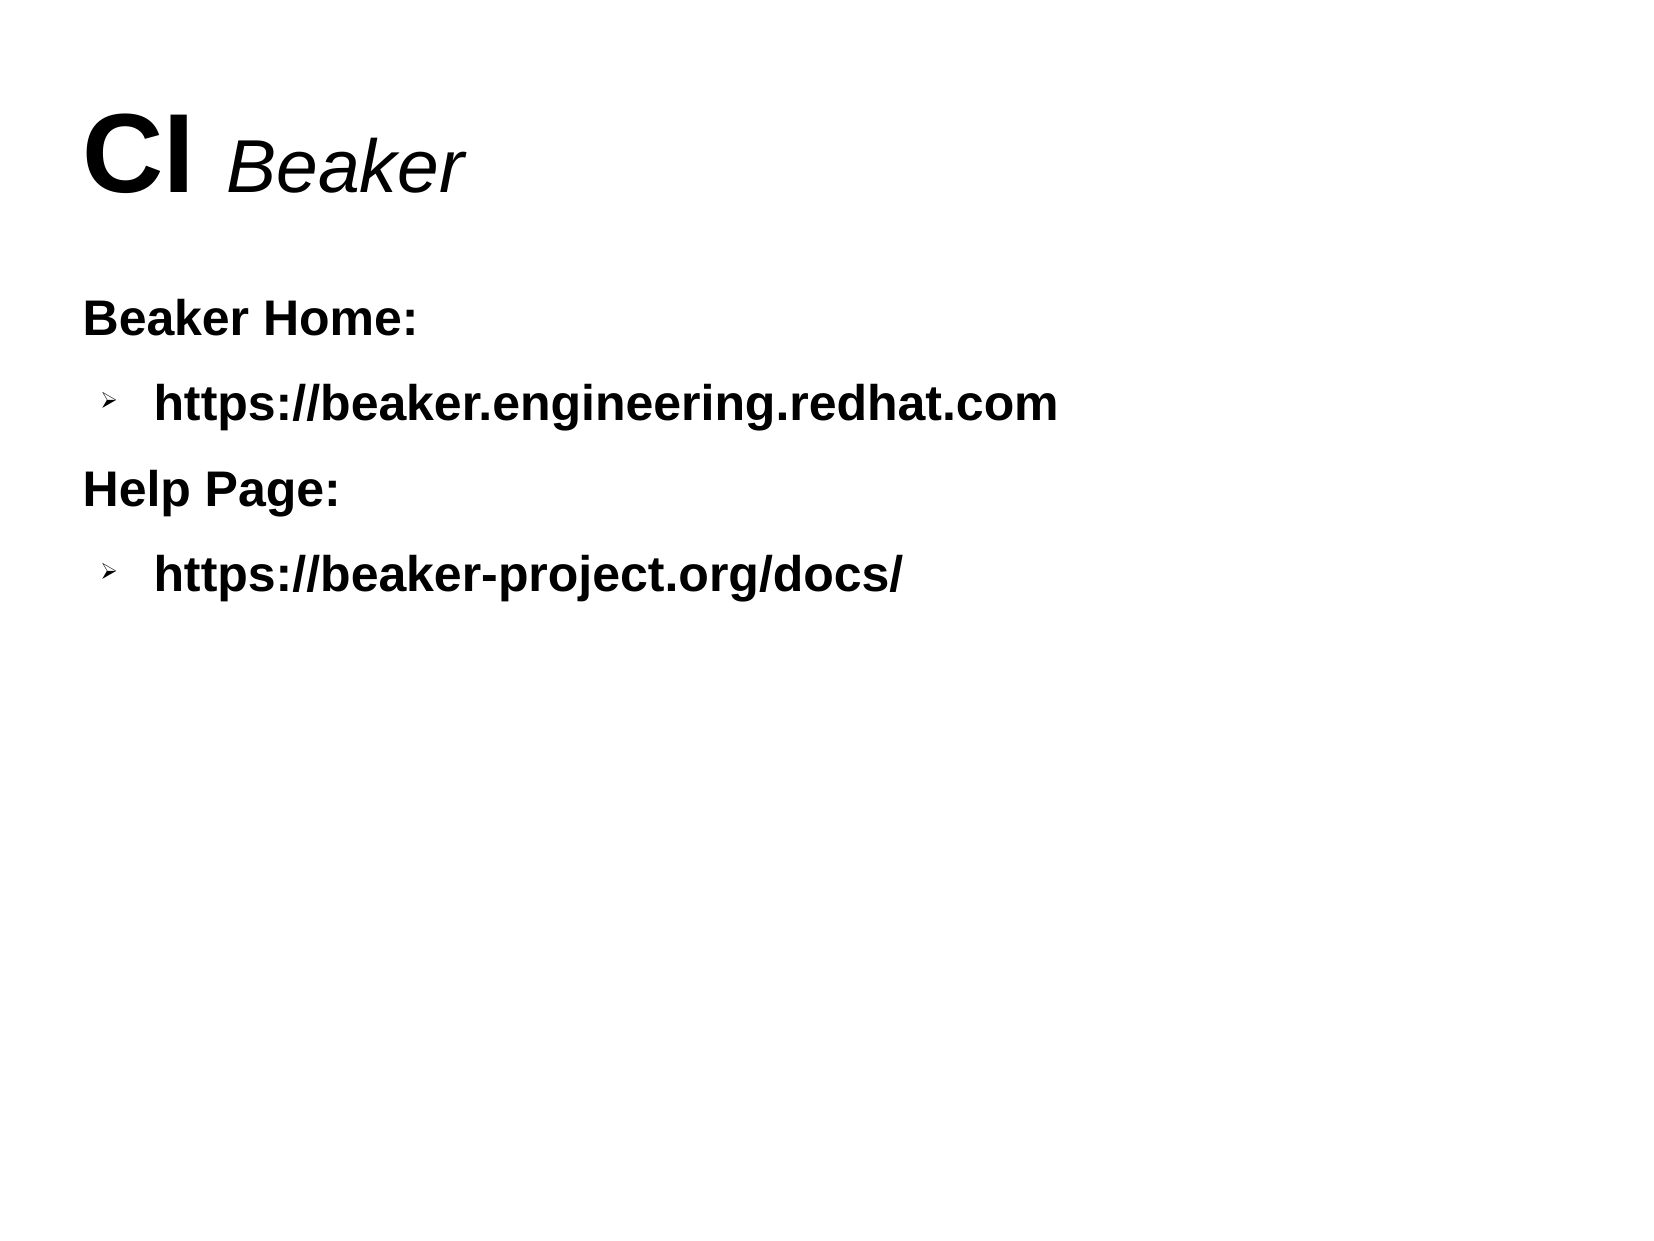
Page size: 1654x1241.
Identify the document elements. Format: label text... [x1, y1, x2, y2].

title CI Beaker [82, 49, 1571, 257]
list Beaker Home: https://beaker.engineering.redhat.com Help Page: https://beaker-project.org/docs/ [82, 290, 1571, 811]
